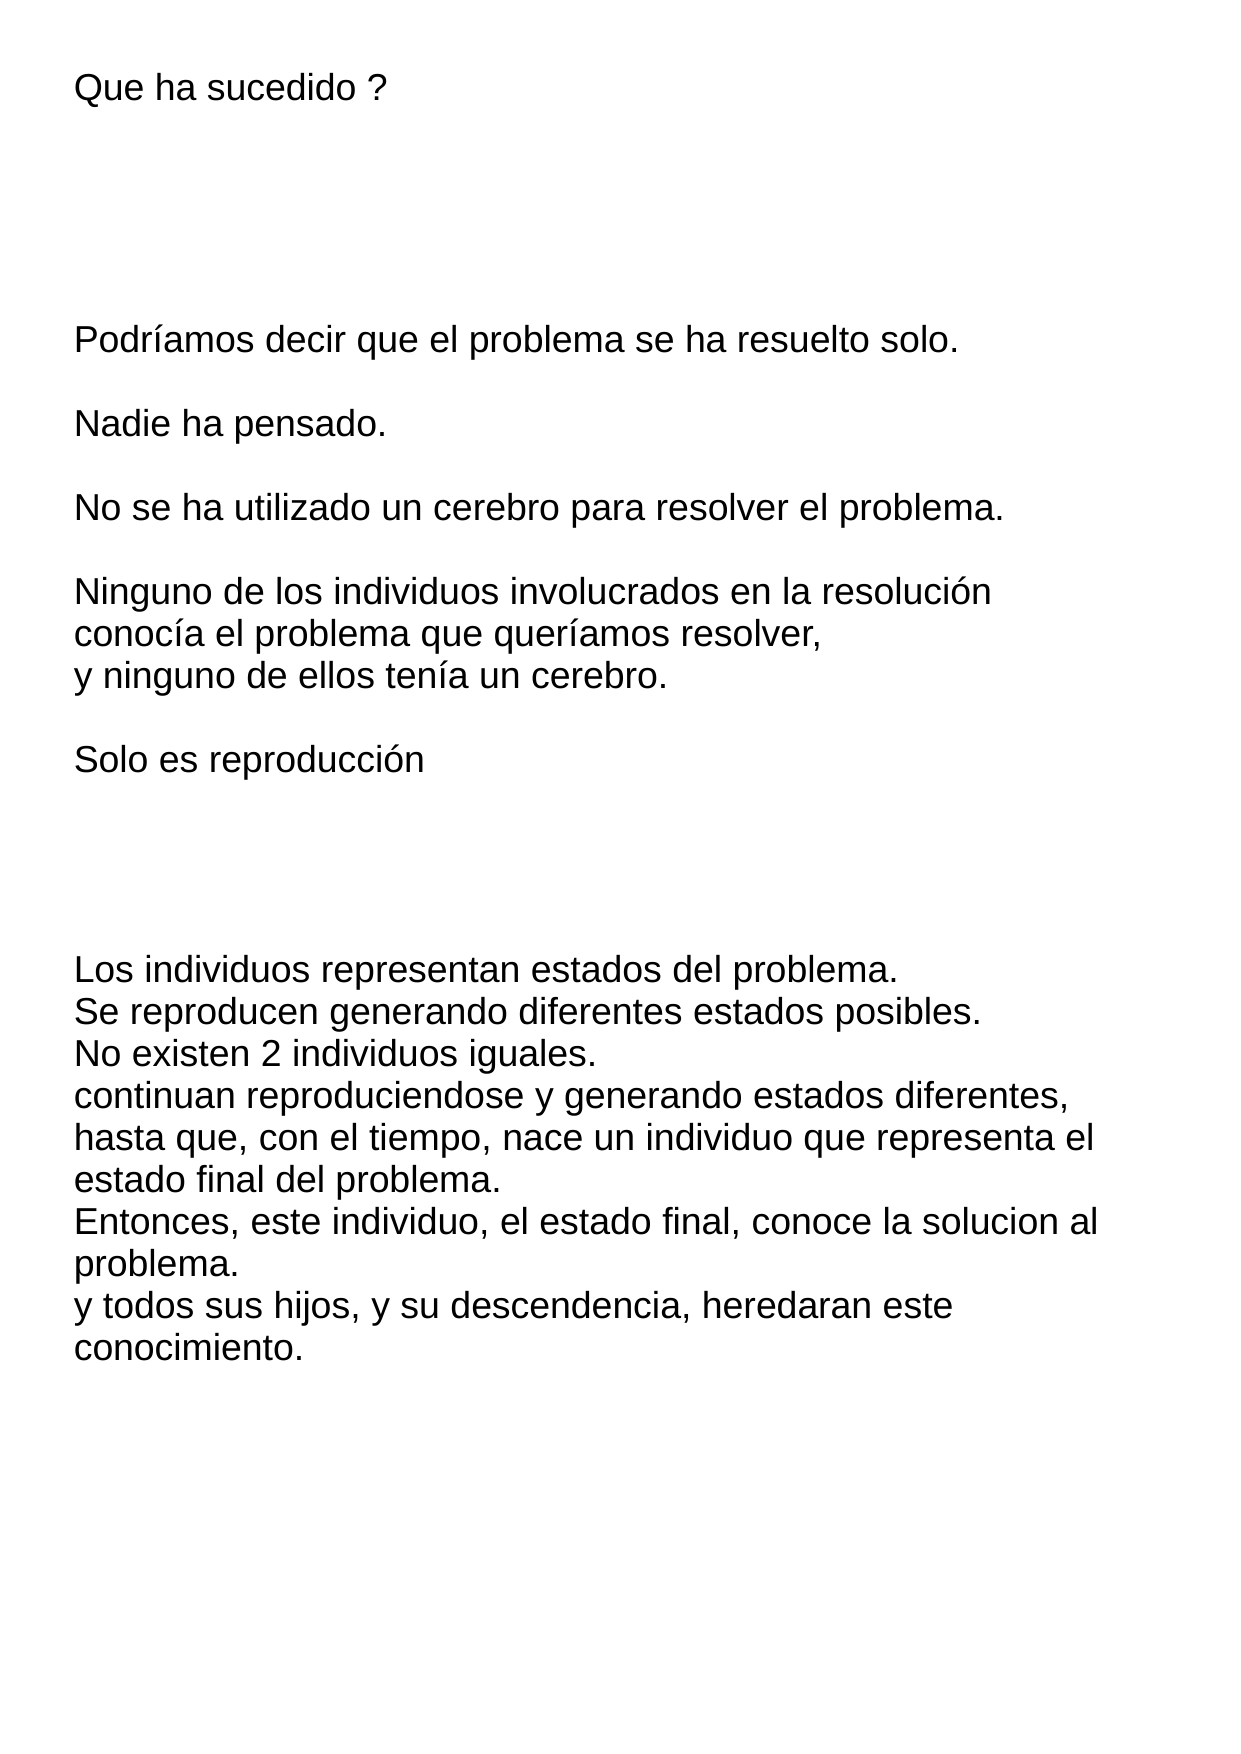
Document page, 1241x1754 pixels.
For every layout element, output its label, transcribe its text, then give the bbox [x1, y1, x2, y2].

text_box Que ha sucedido ? Podríamos decir que el problema se ha resuelto solo. Nadie ha pensado. No se ha utilizado un cerebro para resolver el problema. Ninguno de los individuos involucrados en la resolución conocía el problema que queríamos resolver, y ninguno de ellos tenía un cerebro. Solo es reproducción Los individuos representan estados del problema. Se reproducen generando diferentes estados posibles. No existen 2 individuos iguales. continuan reproduciendose y generando estados diferentes, hasta que, con el tiempo, nace un individuo que representa el estado final del problema. Entonces, este individuo, el estado final, conoce la solucion al problema. y todos sus hijos, y su descendencia, heredaran este conocimiento. [59, 59, 1170, 1418]
